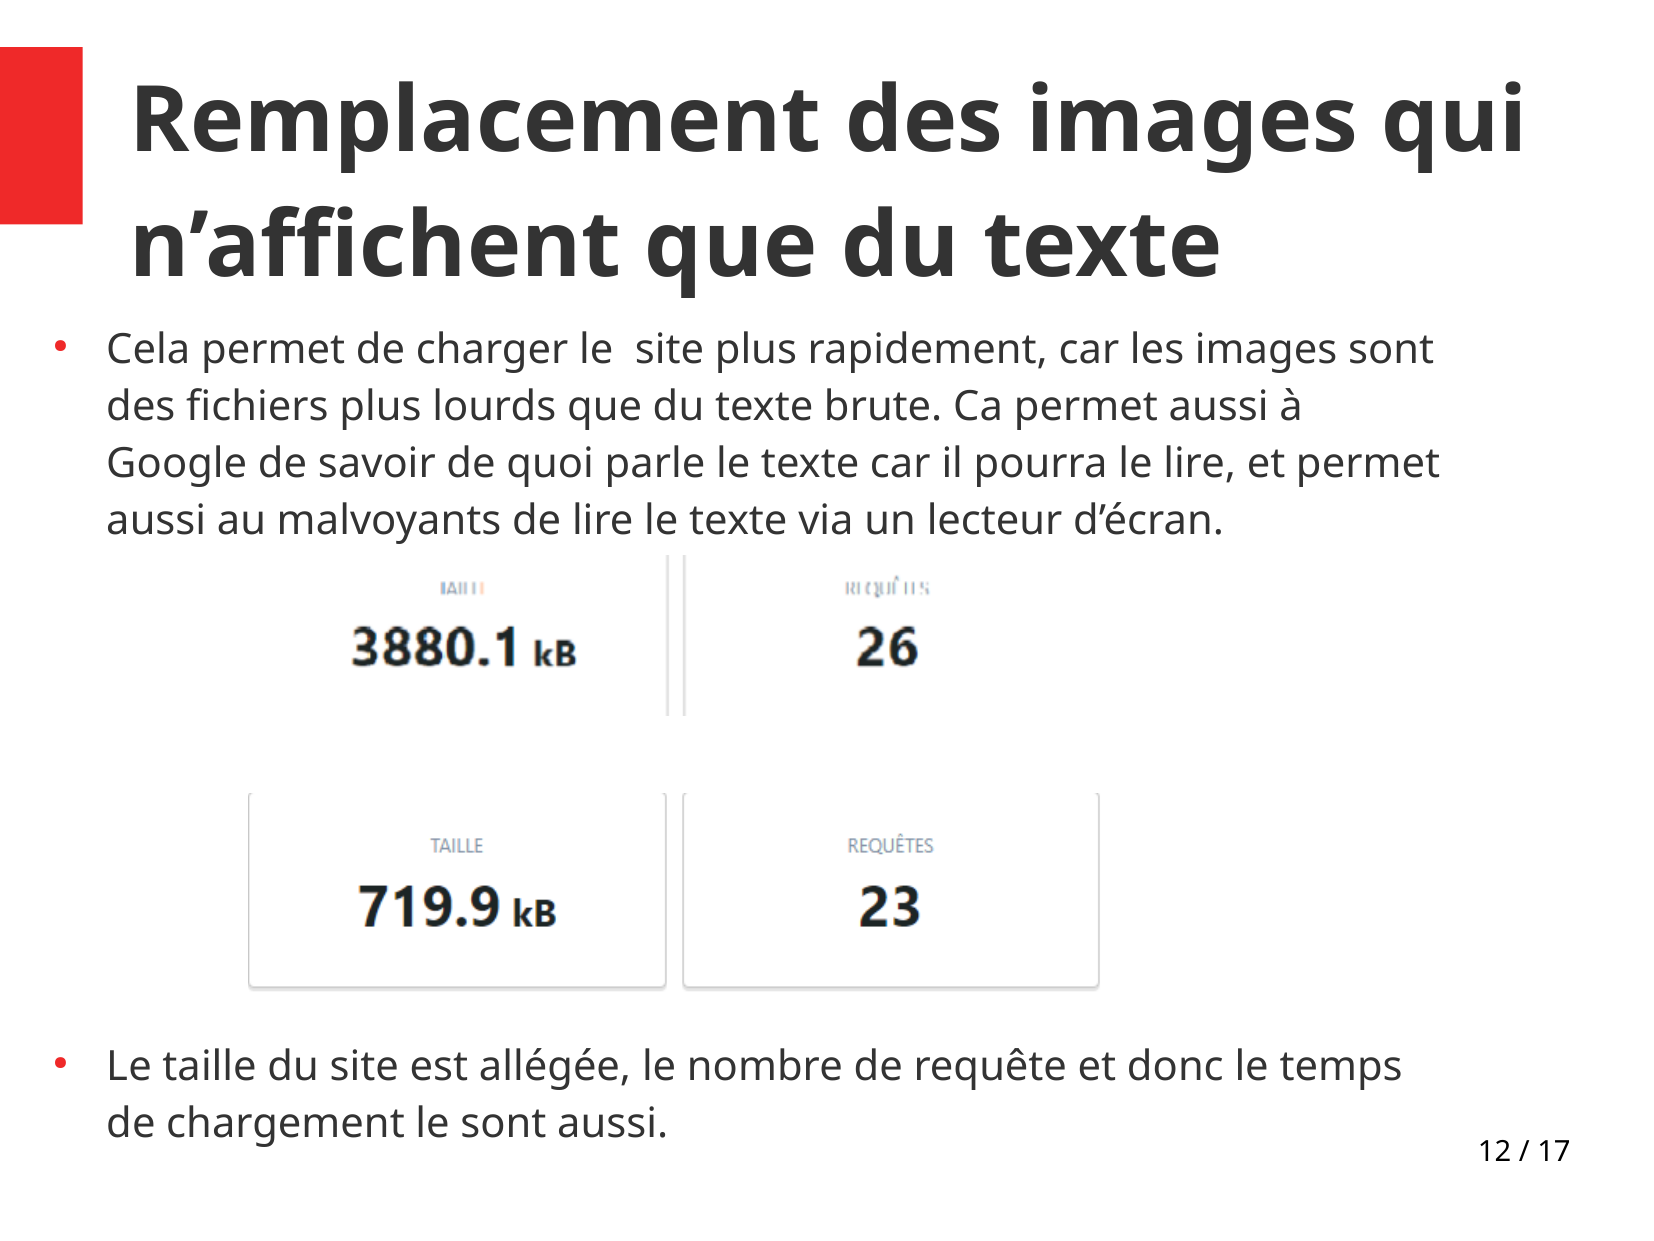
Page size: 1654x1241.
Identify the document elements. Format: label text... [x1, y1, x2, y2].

list Cela permet de charger le site plus rapidement, car les images sont des fichiers plus lourds que du texte brute. Ca permet aussi à Google de savoir de quoi parle le texte car il pourra le lire, et permet aussi au malvoyants de lire le texte via un lecteur d’écran. Le taille du site est allégée, le nombre de requête et donc le temps de chargement le sont aussi. [35, 318, 1453, 1039]
picture [248, 793, 1186, 993]
title Remplacement des images qui n’affichent que du texte [129, 53, 1583, 304]
picture [283, 555, 1071, 716]
